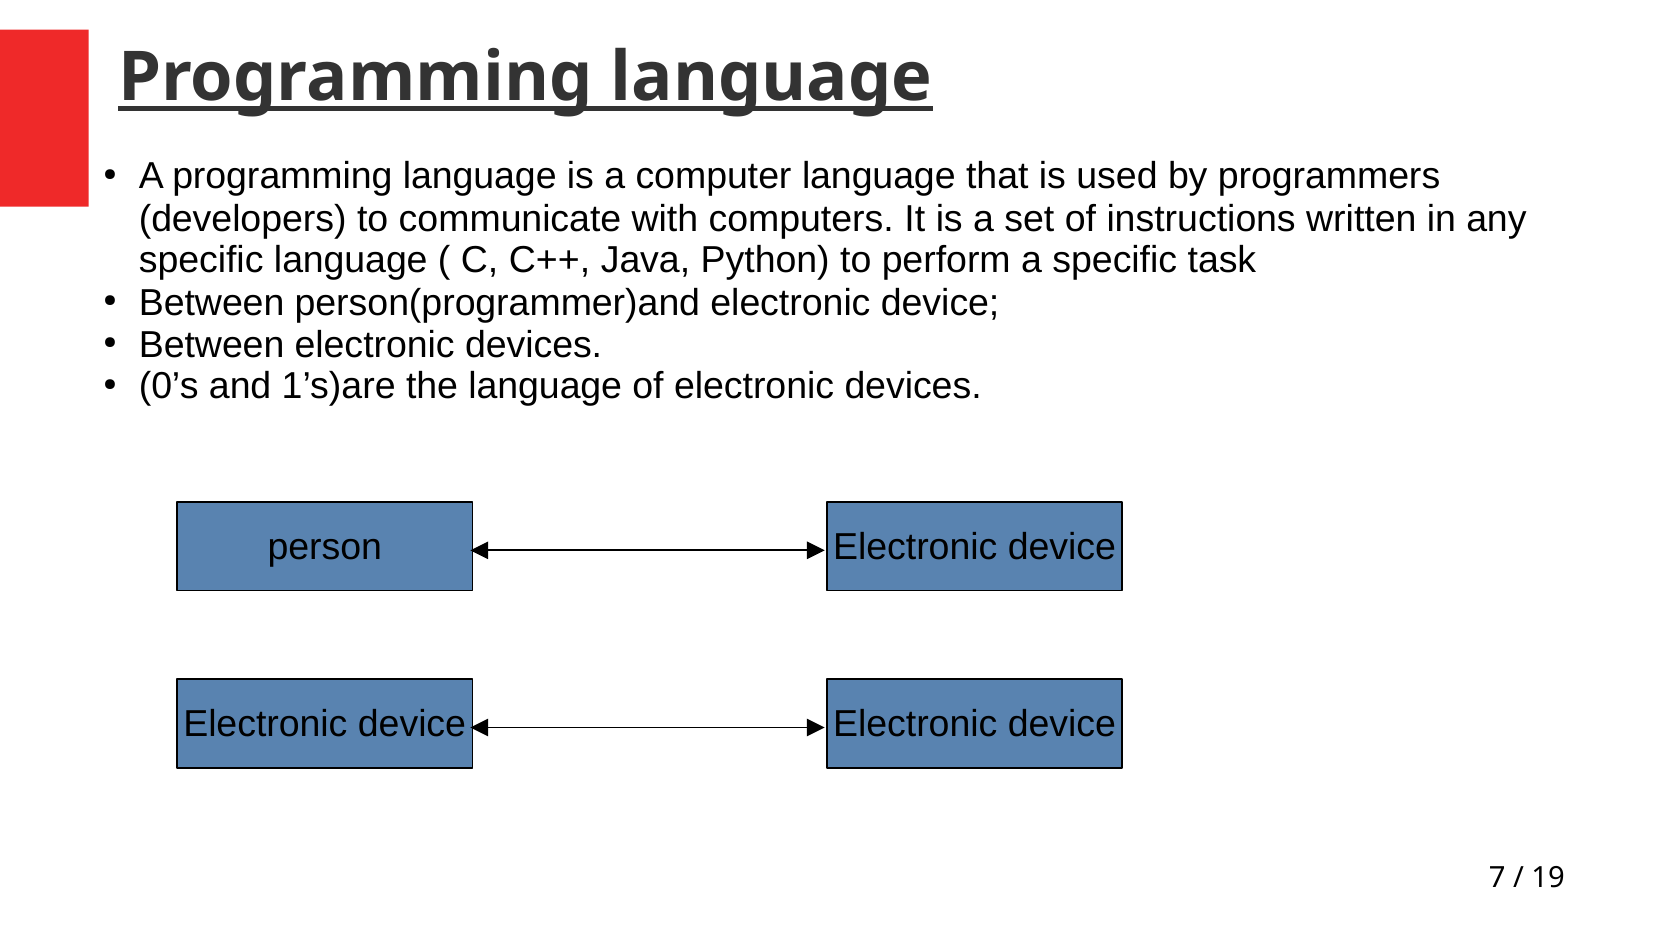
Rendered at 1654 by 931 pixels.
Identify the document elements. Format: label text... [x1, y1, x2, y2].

text_box person [177, 501, 473, 591]
text_box Electronic device [177, 679, 473, 768]
text_box A programming language is a computer language that is used by programmers (developers) to communicate with computers. It is a set of instructions written in any specific language ( C, C++, Java, Python) to perform a specific task Between person(programmer)and electronic device; Between electronic devices. (0’s and 1’s)are the language of electronic devices. [88, 147, 1569, 355]
text_box Electronic device [826, 679, 1123, 768]
title Programming language [118, 26, 1595, 121]
text_box Electronic device [826, 501, 1123, 591]
